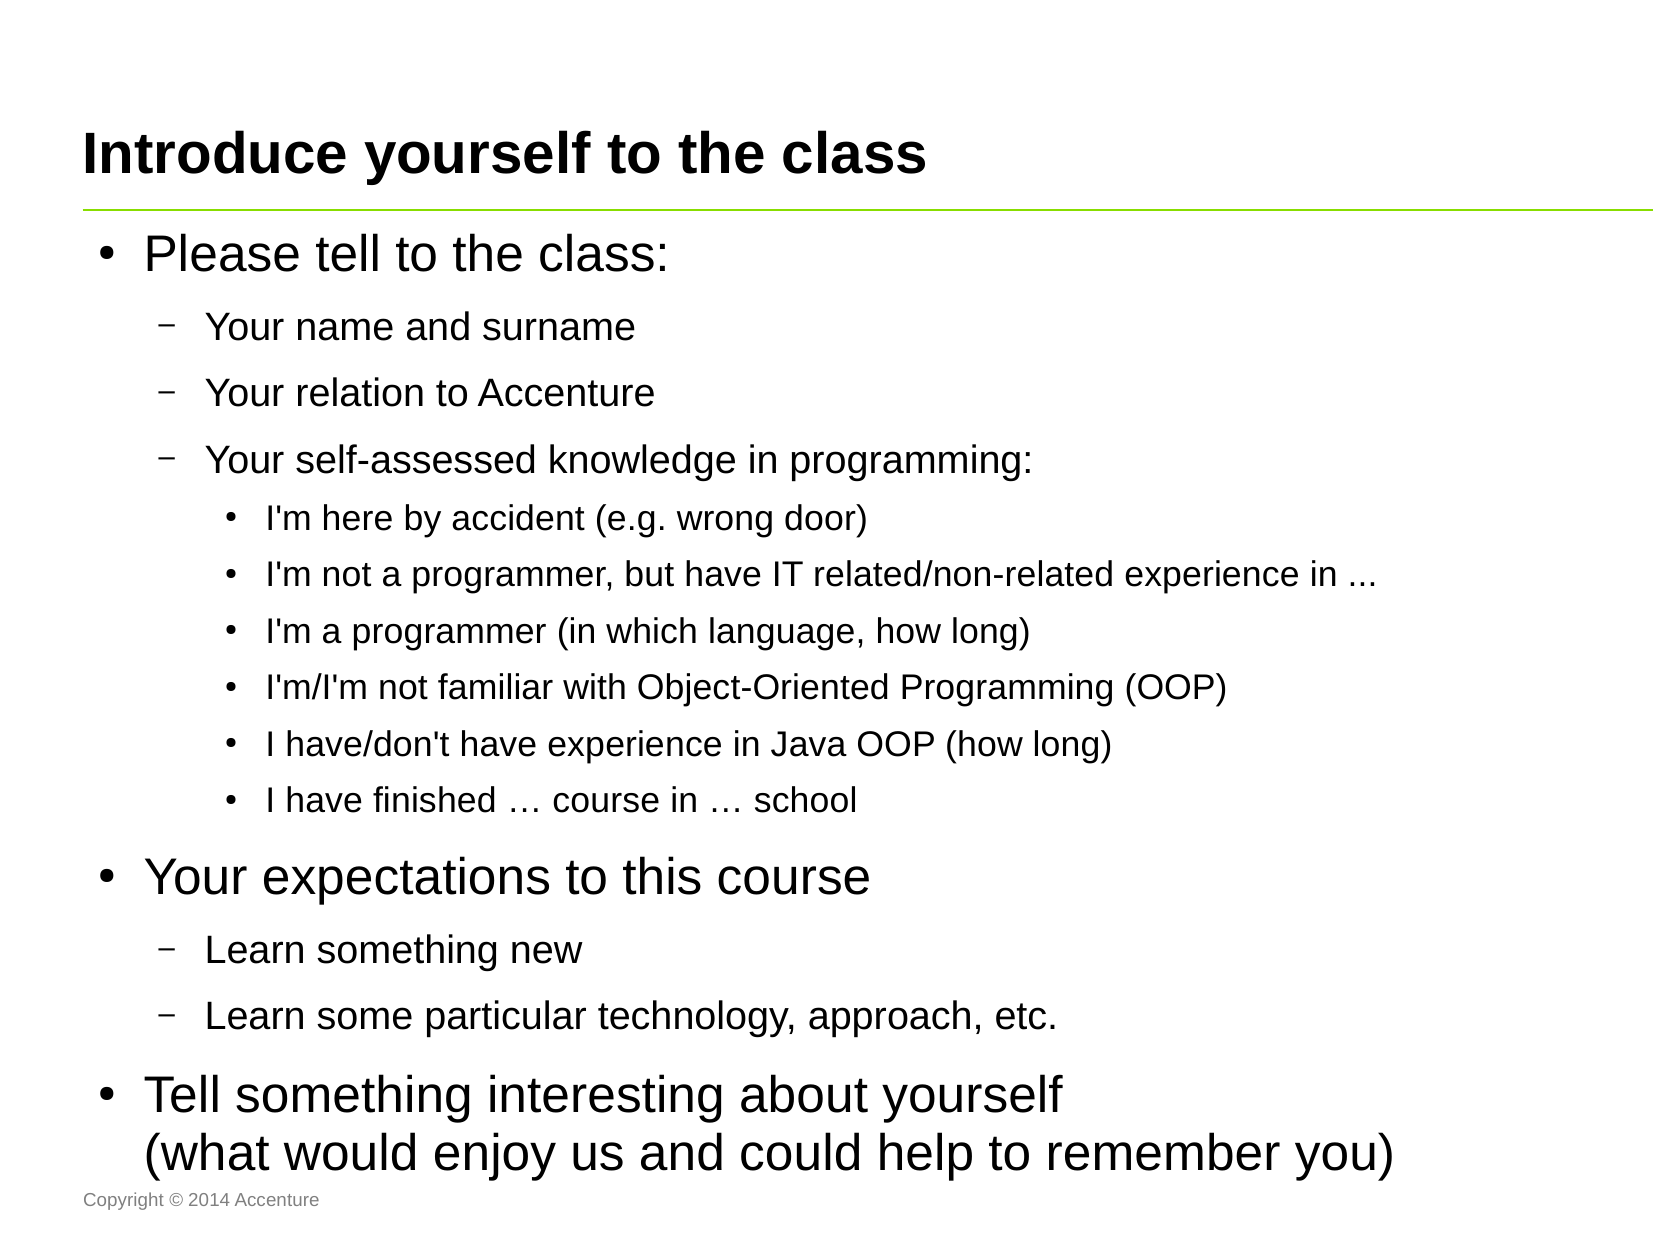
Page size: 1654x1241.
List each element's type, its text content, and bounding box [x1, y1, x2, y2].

title Introduce yourself to the class [82, 49, 1571, 225]
list Please tell to the class: Your name and surname Your relation to Accenture Your self-assessed knowledge in programming: I'm here by accident (e.g. wrong door) I'm not a programmer, but have IT related/non-related experience in ... I'm a programmer (in which language, how long) I'm/I'm not familiar with Object-Oriented Programming (OOP) I have/don't have experience in Java OOP (how long) I have finished … course in … school Your expectations to this course Learn something new Learn some particular technology, approach, etc. Tell something interesting about yourself (what would enjoy us and could help to remember you) [82, 225, 1605, 1186]
